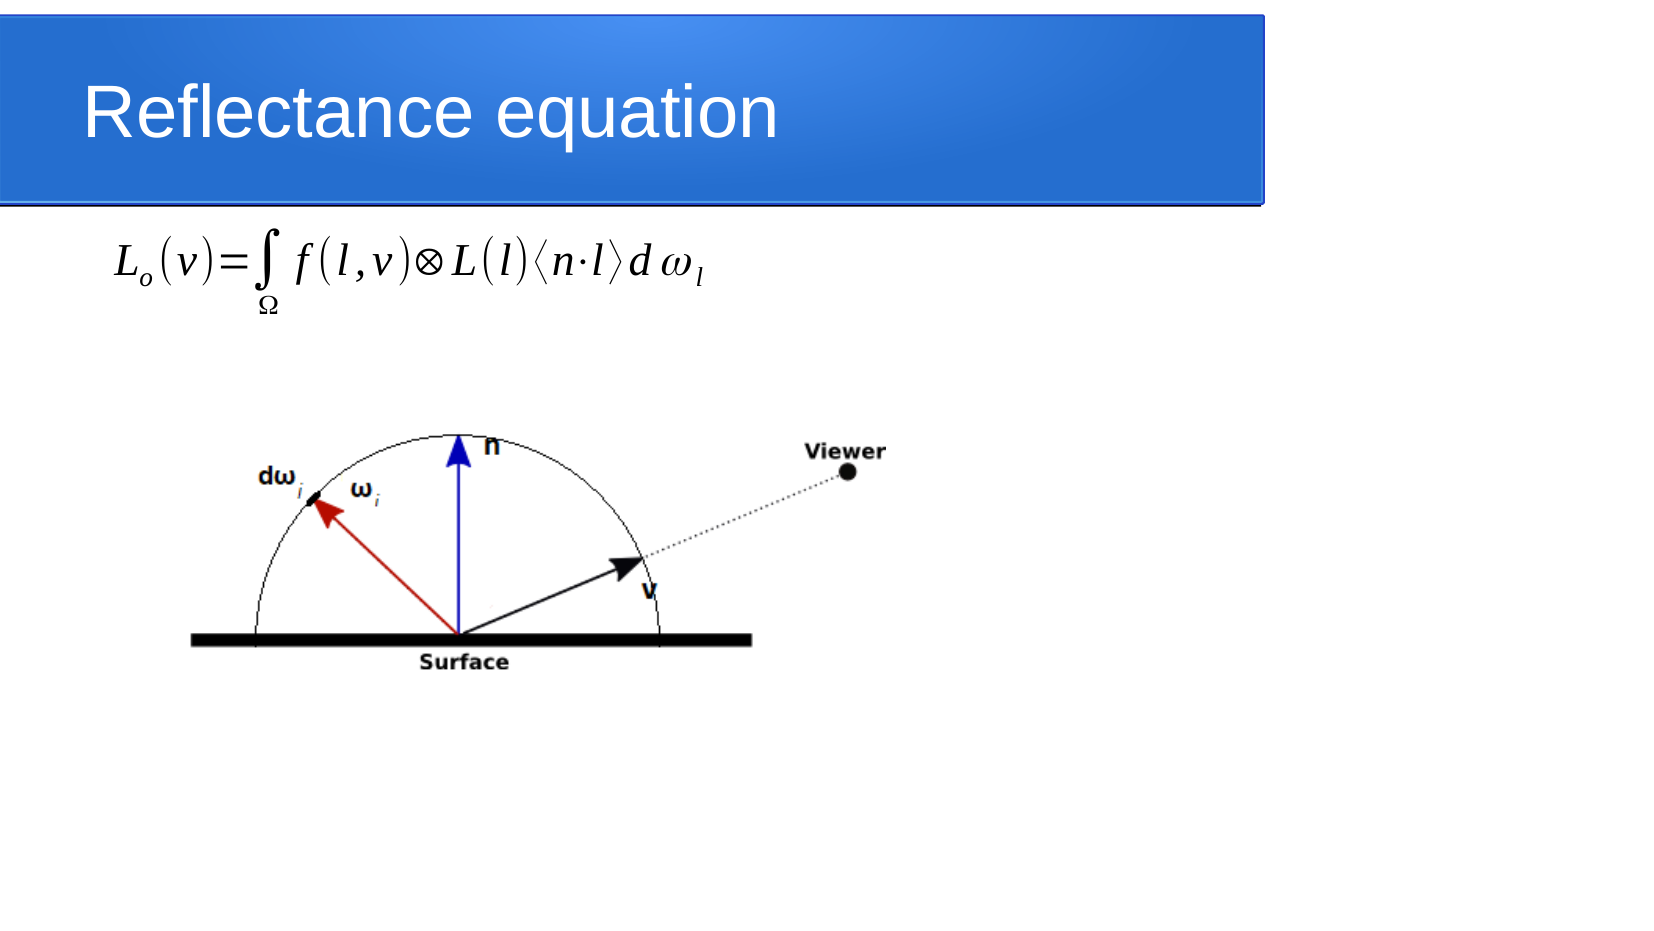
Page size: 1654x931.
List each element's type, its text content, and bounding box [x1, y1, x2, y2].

title Reflectance equation [82, 35, 1235, 189]
chart [105, 225, 710, 316]
picture [83, 314, 886, 680]
